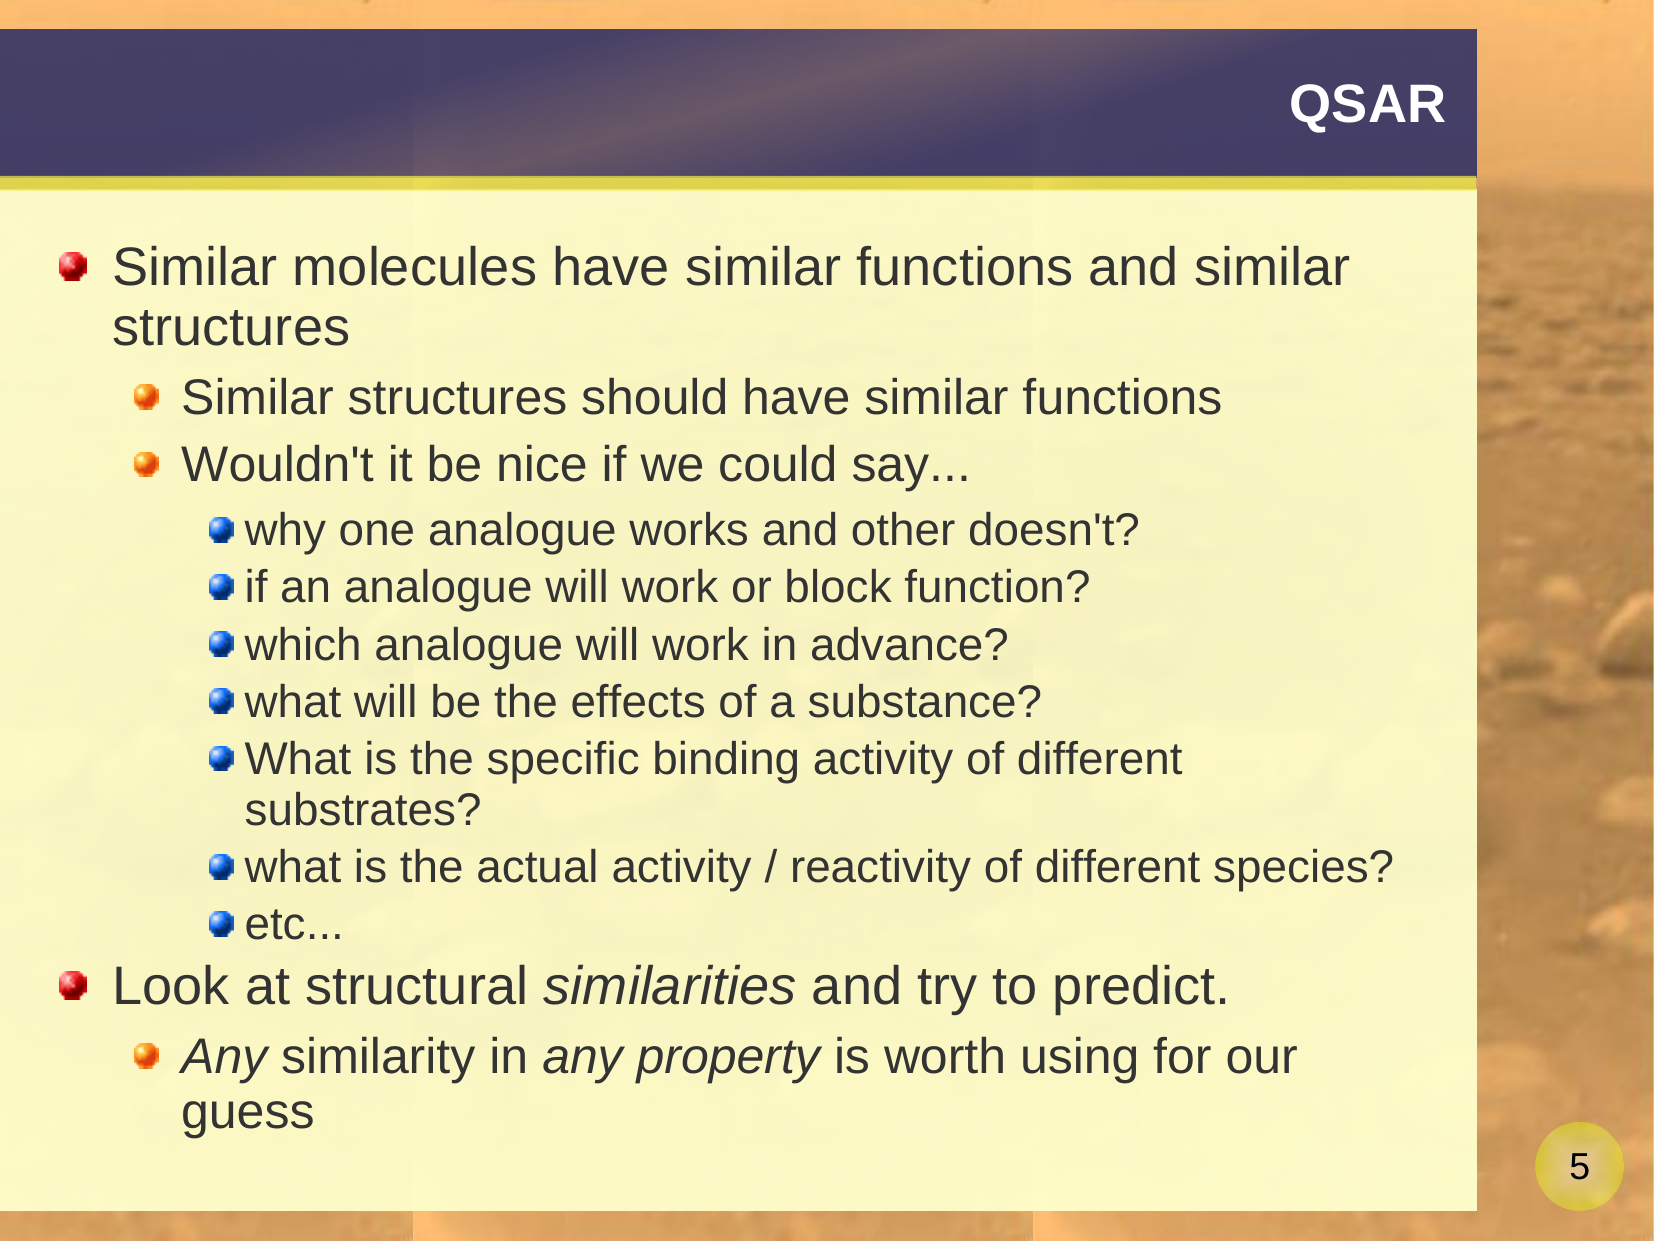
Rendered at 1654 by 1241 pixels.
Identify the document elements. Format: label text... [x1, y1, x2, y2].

list Similar molecules have similar functions and similar structures Similar structures should have similar functions Wouldn't it be nice if we could say... why one analogue works and other doesn't? if an analogue will work or block function? which analogue will work in advance? what will be the effects of a substance? What is the specific binding activity of different substrates? what is the actual activity / reactivity of different species? etc... Look at structural similarities and try to predict. Any similarity in any property is worth using for our guess [59, 236, 1418, 1182]
picture [0, 0, 1654, 1241]
title QSAR [29, 59, 1447, 148]
